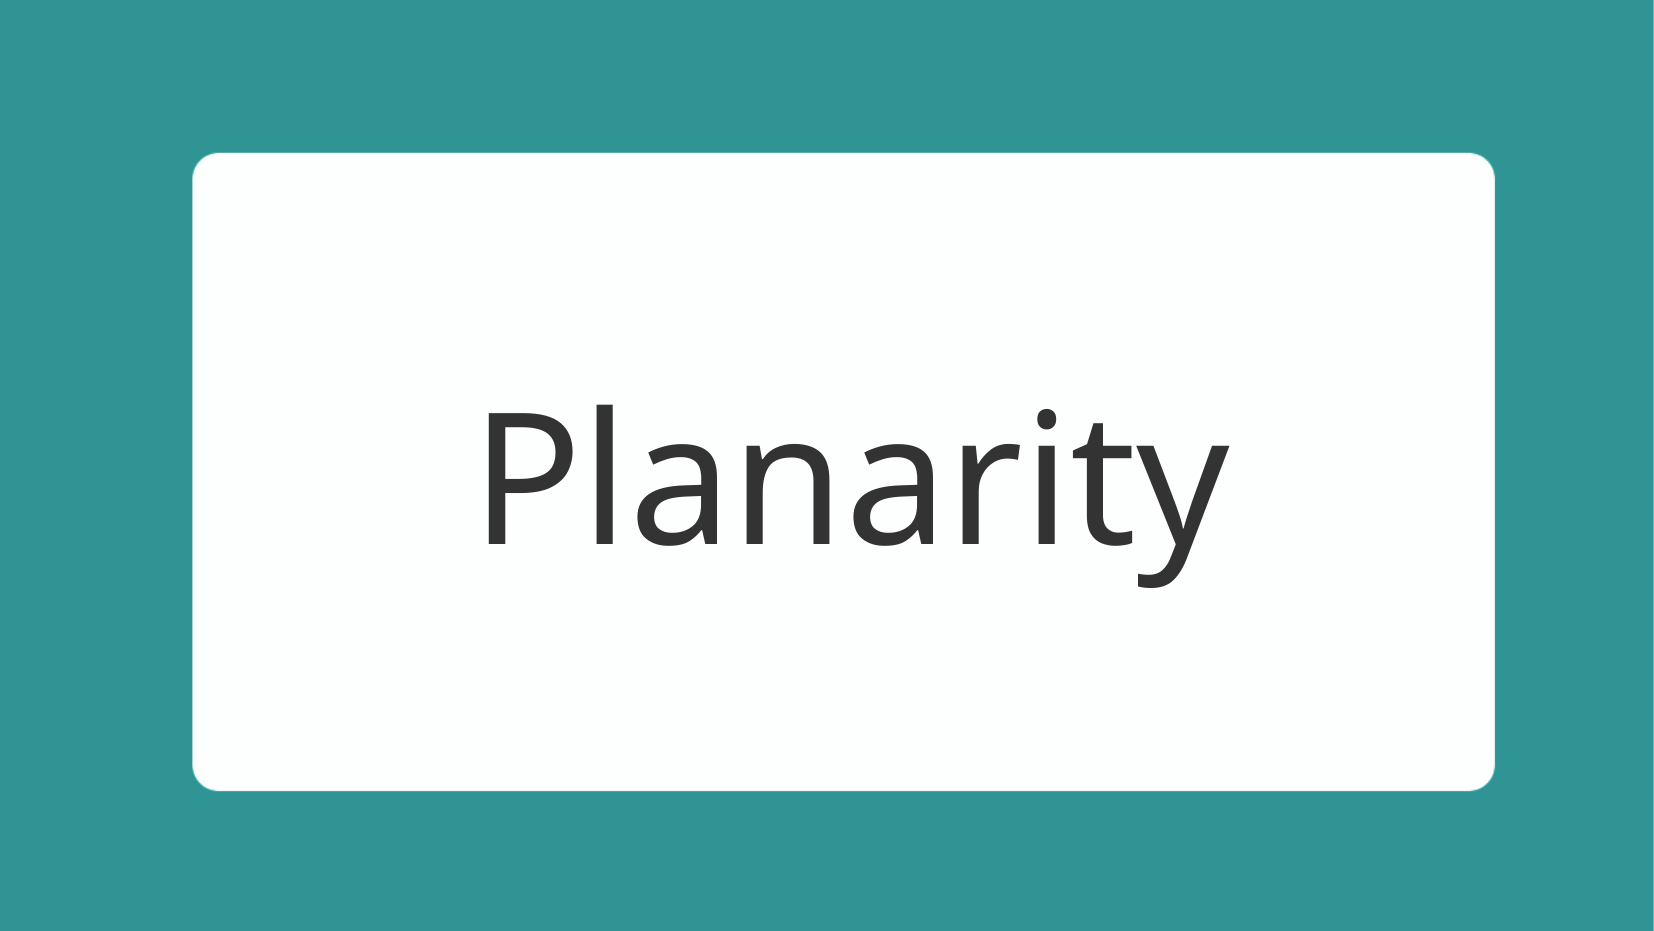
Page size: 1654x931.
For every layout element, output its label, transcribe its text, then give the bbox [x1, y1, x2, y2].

title Planarity [226, 172, 1477, 773]
picture [0, 0, 1654, 931]
